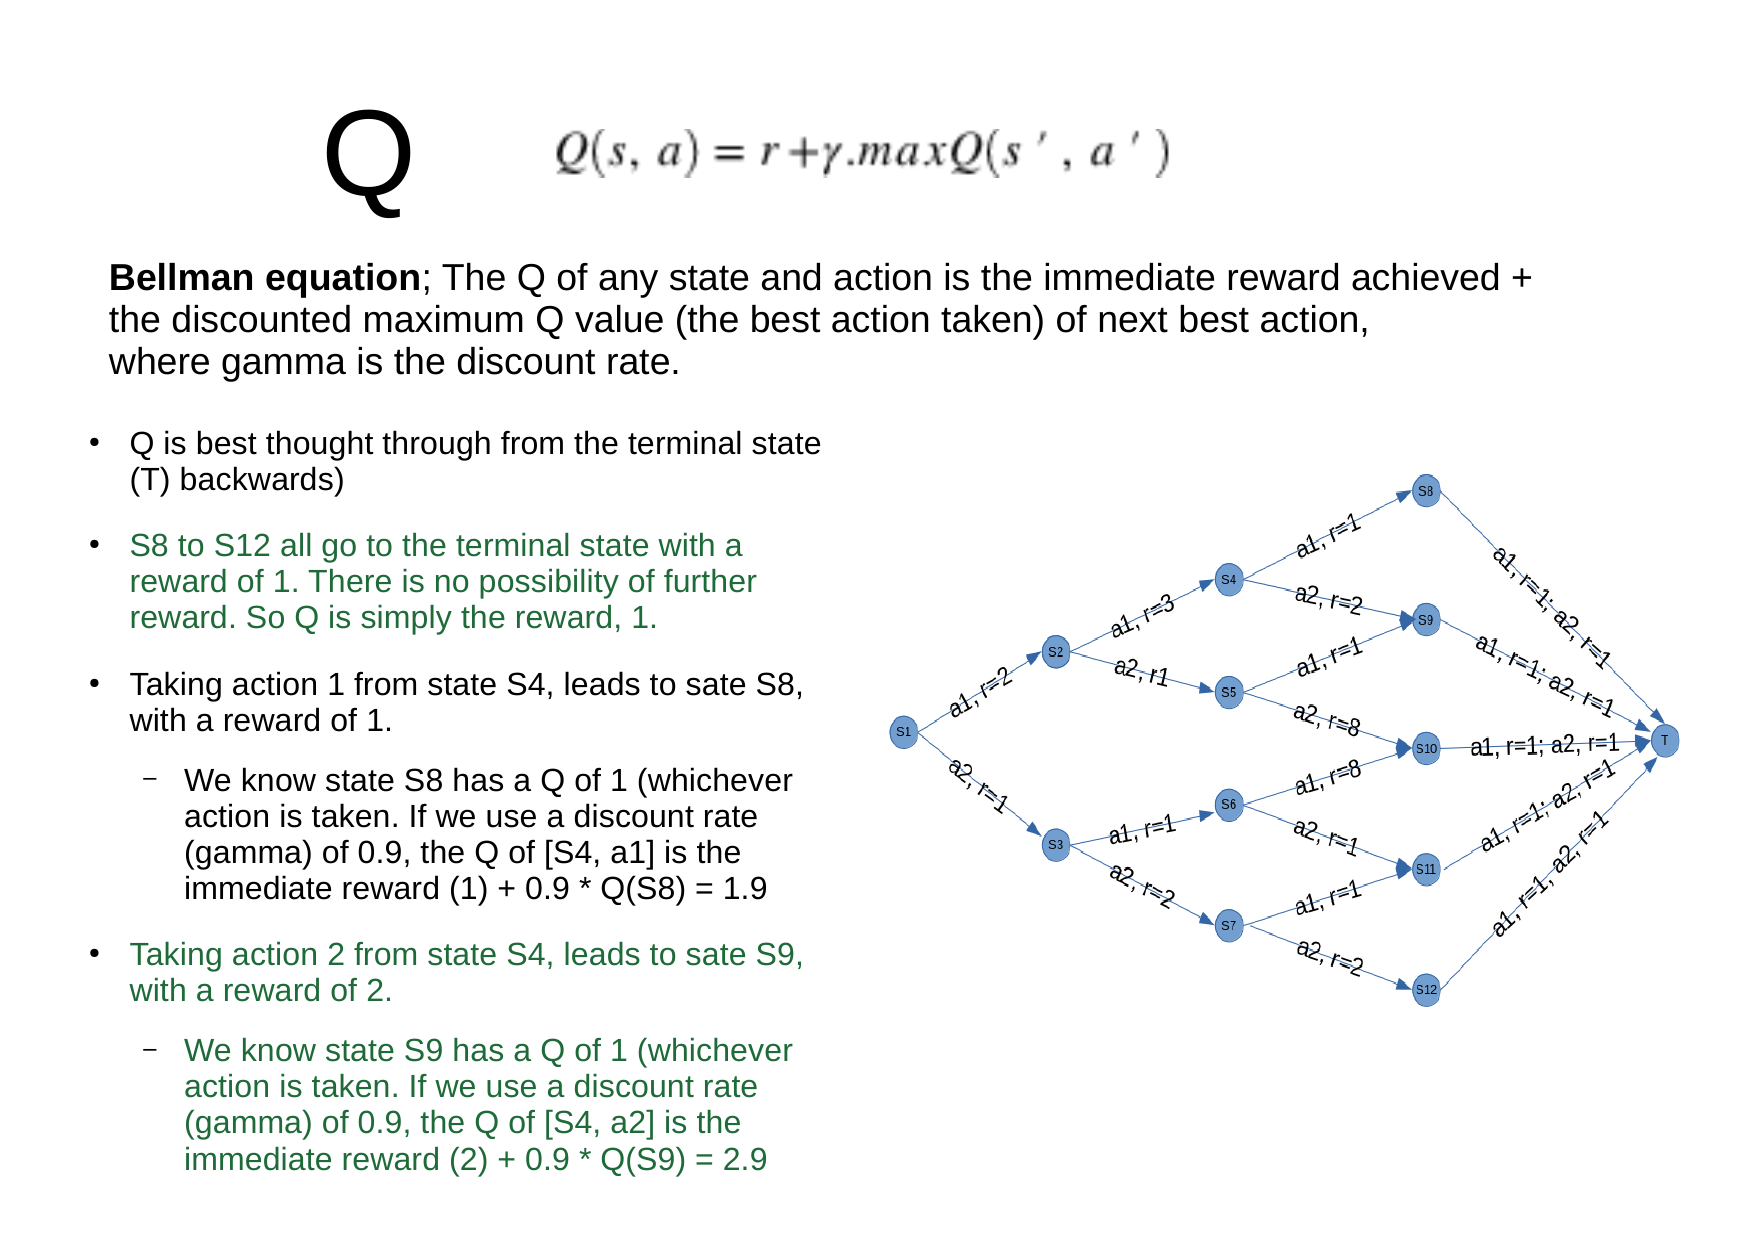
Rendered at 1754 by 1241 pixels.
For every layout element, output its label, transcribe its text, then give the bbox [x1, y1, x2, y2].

picture [555, 129, 1172, 178]
text_box Bellman equation; The Q of any state and action is the immediate reward achieved + the discounted maximum Q value (the best action taken) of next best action, where gamma is the discount rate. [94, 248, 1549, 390]
picture [874, 460, 1689, 1016]
list Q is best thought through from the terminal state (T) backwards) S8 to S12 all go to the terminal state with a reward of 1. There is no possibility of further reward. So Q is simply the reward, 1. Taking action 1 from state S4, leads to sate S8, with a reward of 1. We know state S8 has a Q of 1 (whichever action is taken. If we use a discount rate (gamma) of 0.9, the Q of [S4, a1] is the immediate reward (1) + 0.9 * Q(S8) = 1.9 Taking action 2 from state S4, leads to sate S9, with a reward of 2. We know state S9 has a Q of 1 (whichever action is taken. If we use a discount rate (gamma) of 0.9, the Q of [S4, a2] is the immediate reward (2) + 0.9 * Q(S9) = 2.9 [75, 425, 827, 1182]
title Q [87, 49, 650, 257]
